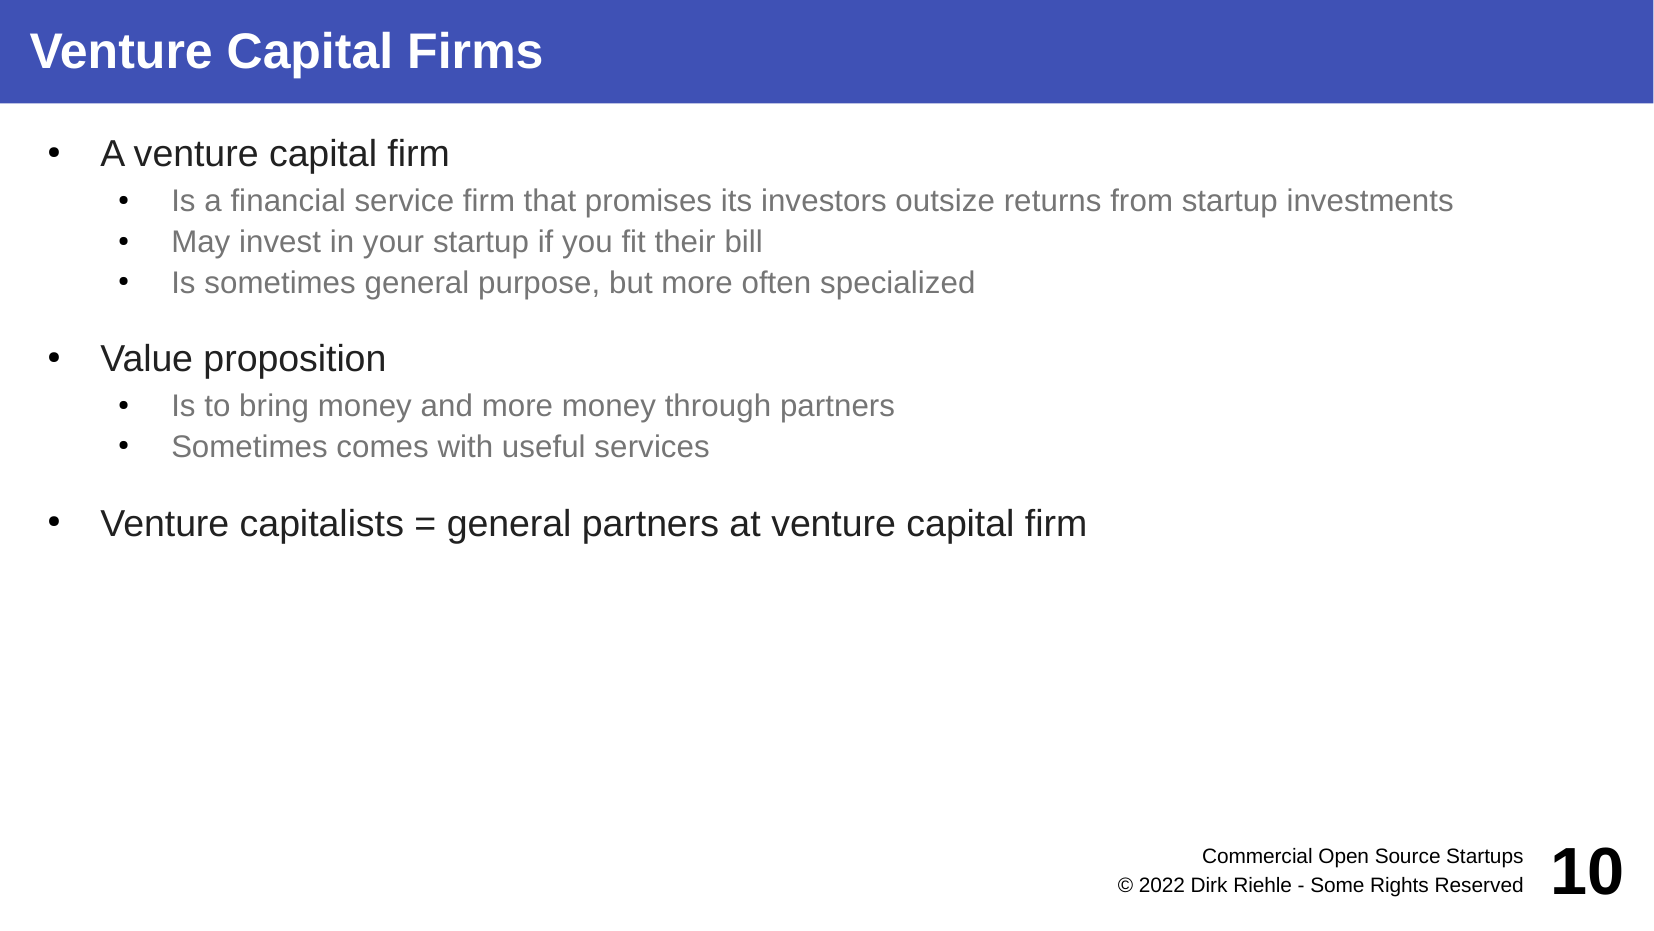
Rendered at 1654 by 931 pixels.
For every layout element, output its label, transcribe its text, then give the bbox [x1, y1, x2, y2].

list A venture capital firm Is a financial service firm that promises its investors outsize returns from startup investments May invest in your startup if you fit their bill Is sometimes general purpose, but more often specialized Value proposition Is to bring money and more money through partners Sometimes comes with useful services Venture capitalists = general partners at venture capital firm [29, 132, 1625, 813]
title Venture Capital Firms [0, 0, 1654, 104]
